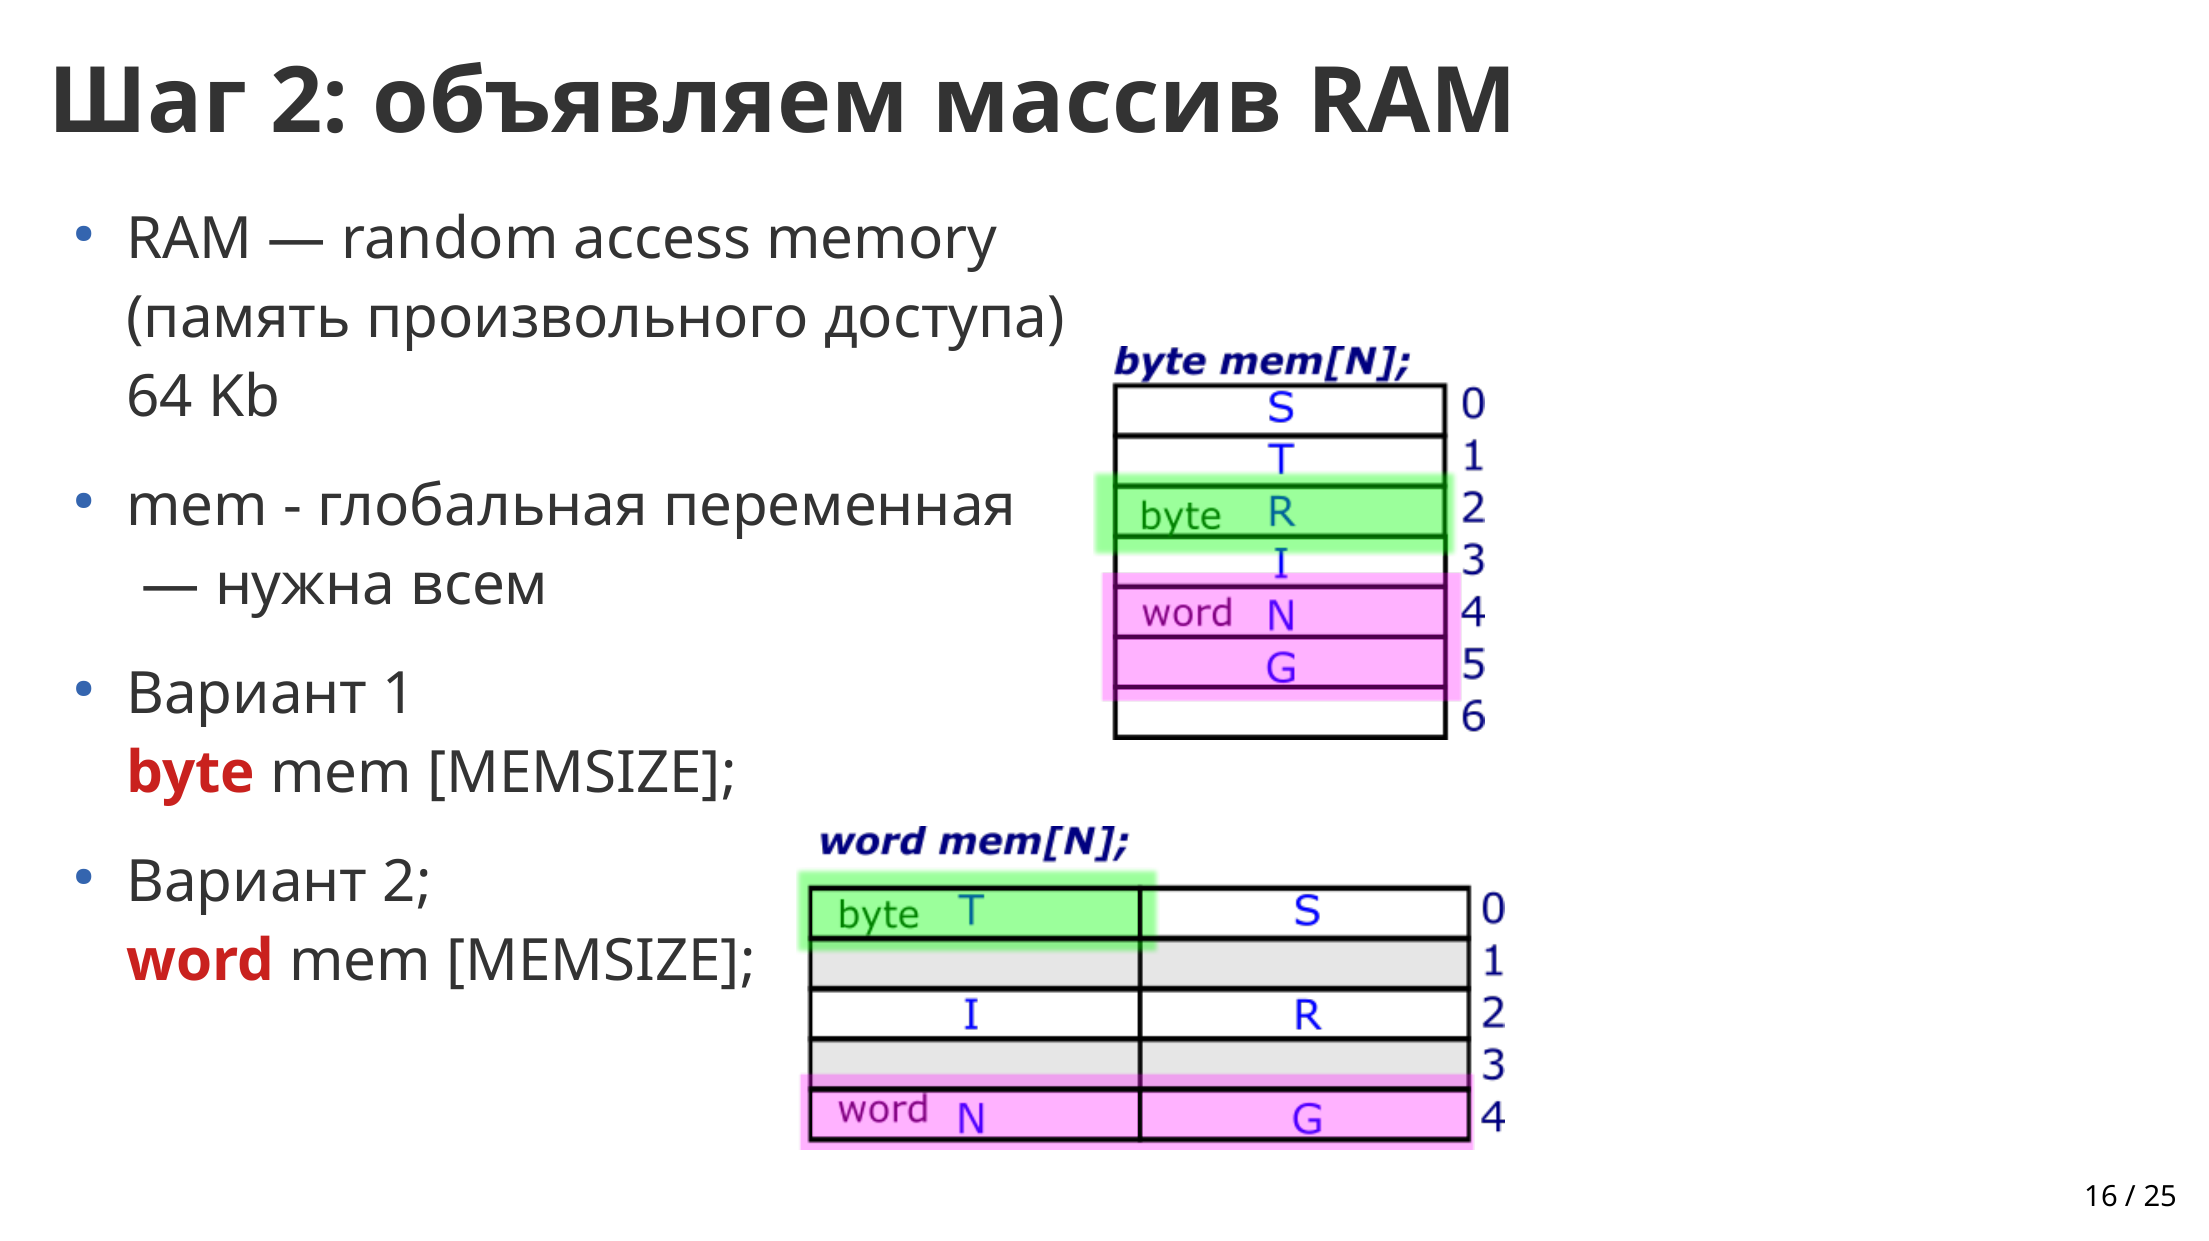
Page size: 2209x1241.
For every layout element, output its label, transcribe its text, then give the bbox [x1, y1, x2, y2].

picture [1093, 346, 1485, 740]
list RAM — random access memory (память произвольного доступа) 64 Kb mem - глобальная переменная — нужна всем Вариант 1 byte mem [MEMSIZE]; Вариант 2; word mem [MEMSIZE]; [55, 195, 1690, 1177]
picture [796, 826, 1505, 1150]
title Шаг 2: объявляем массив RAM [48, 34, 2174, 160]
